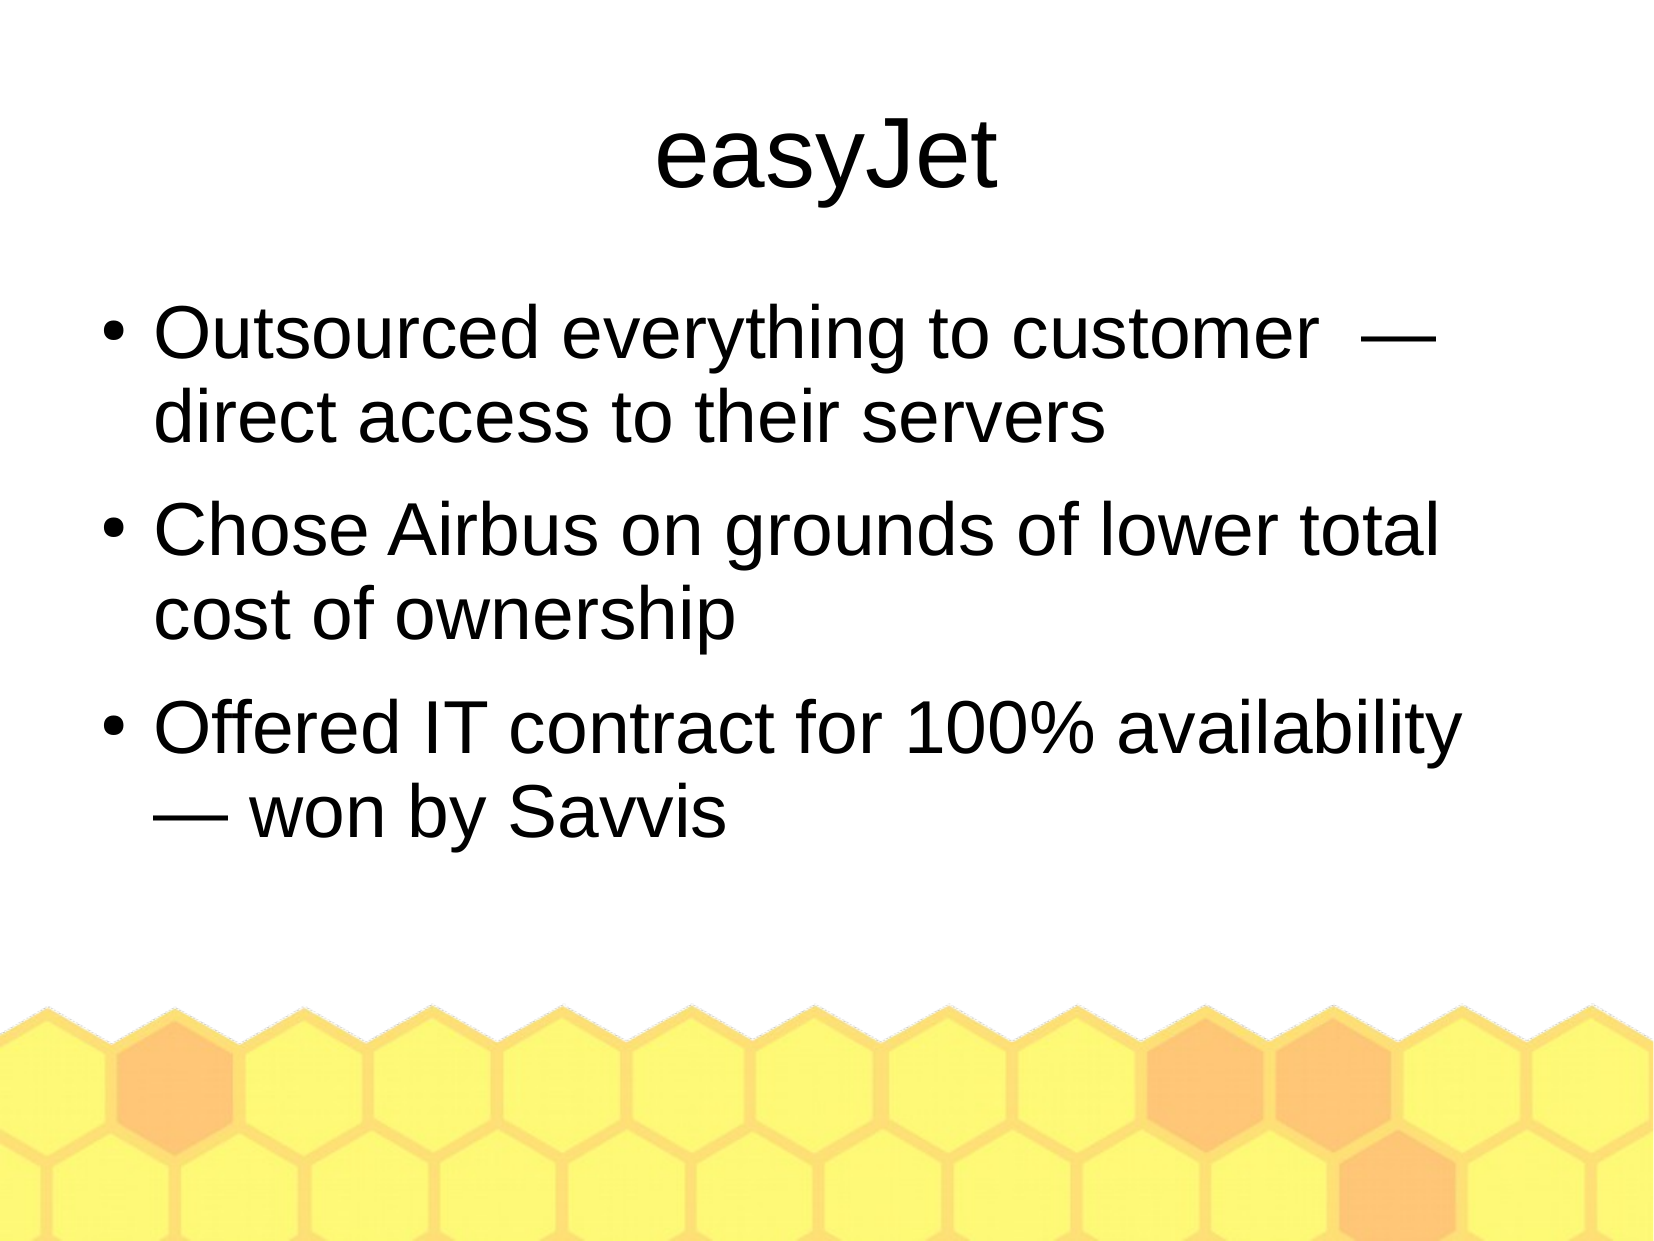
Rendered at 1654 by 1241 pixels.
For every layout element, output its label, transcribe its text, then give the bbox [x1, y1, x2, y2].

picture [0, 1001, 1654, 1241]
list Outsourced everything to customer — direct access to their servers Chose Airbus on grounds of lower total cost of ownership Offered IT contract for 100% availability — won by Savvis [82, 290, 1571, 1010]
title easyJet [82, 49, 1571, 257]
